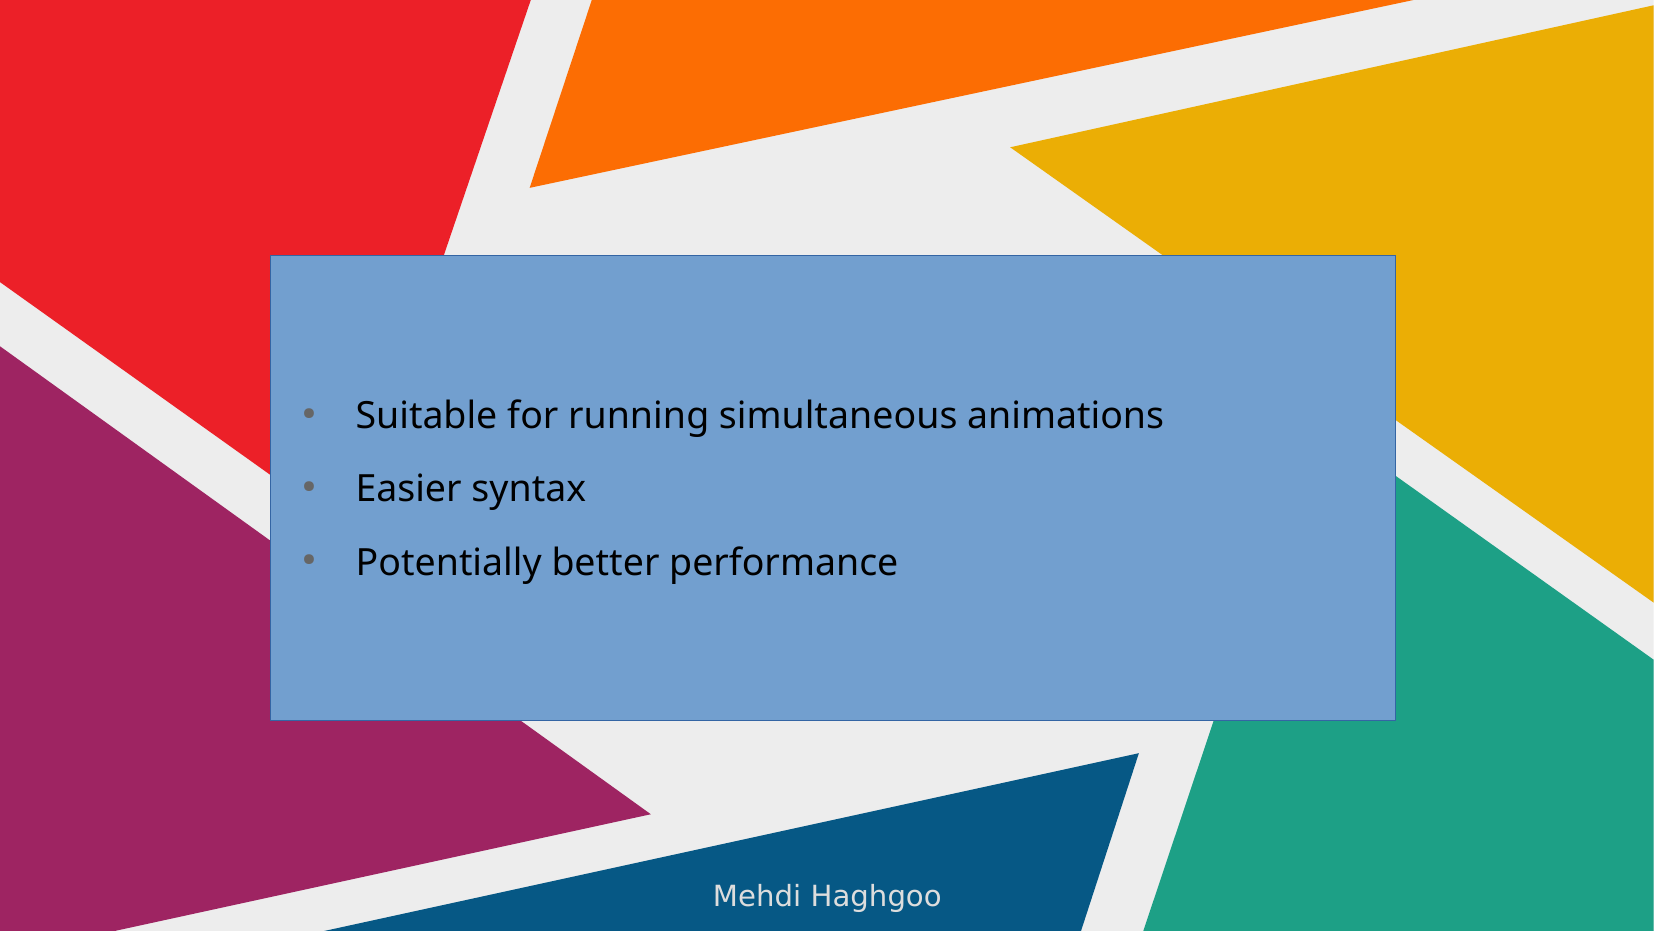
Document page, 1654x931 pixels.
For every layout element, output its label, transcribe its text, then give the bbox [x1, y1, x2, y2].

text_box Suitable for running simultaneous animations Easier syntax Potentially better performance [270, 255, 1396, 721]
